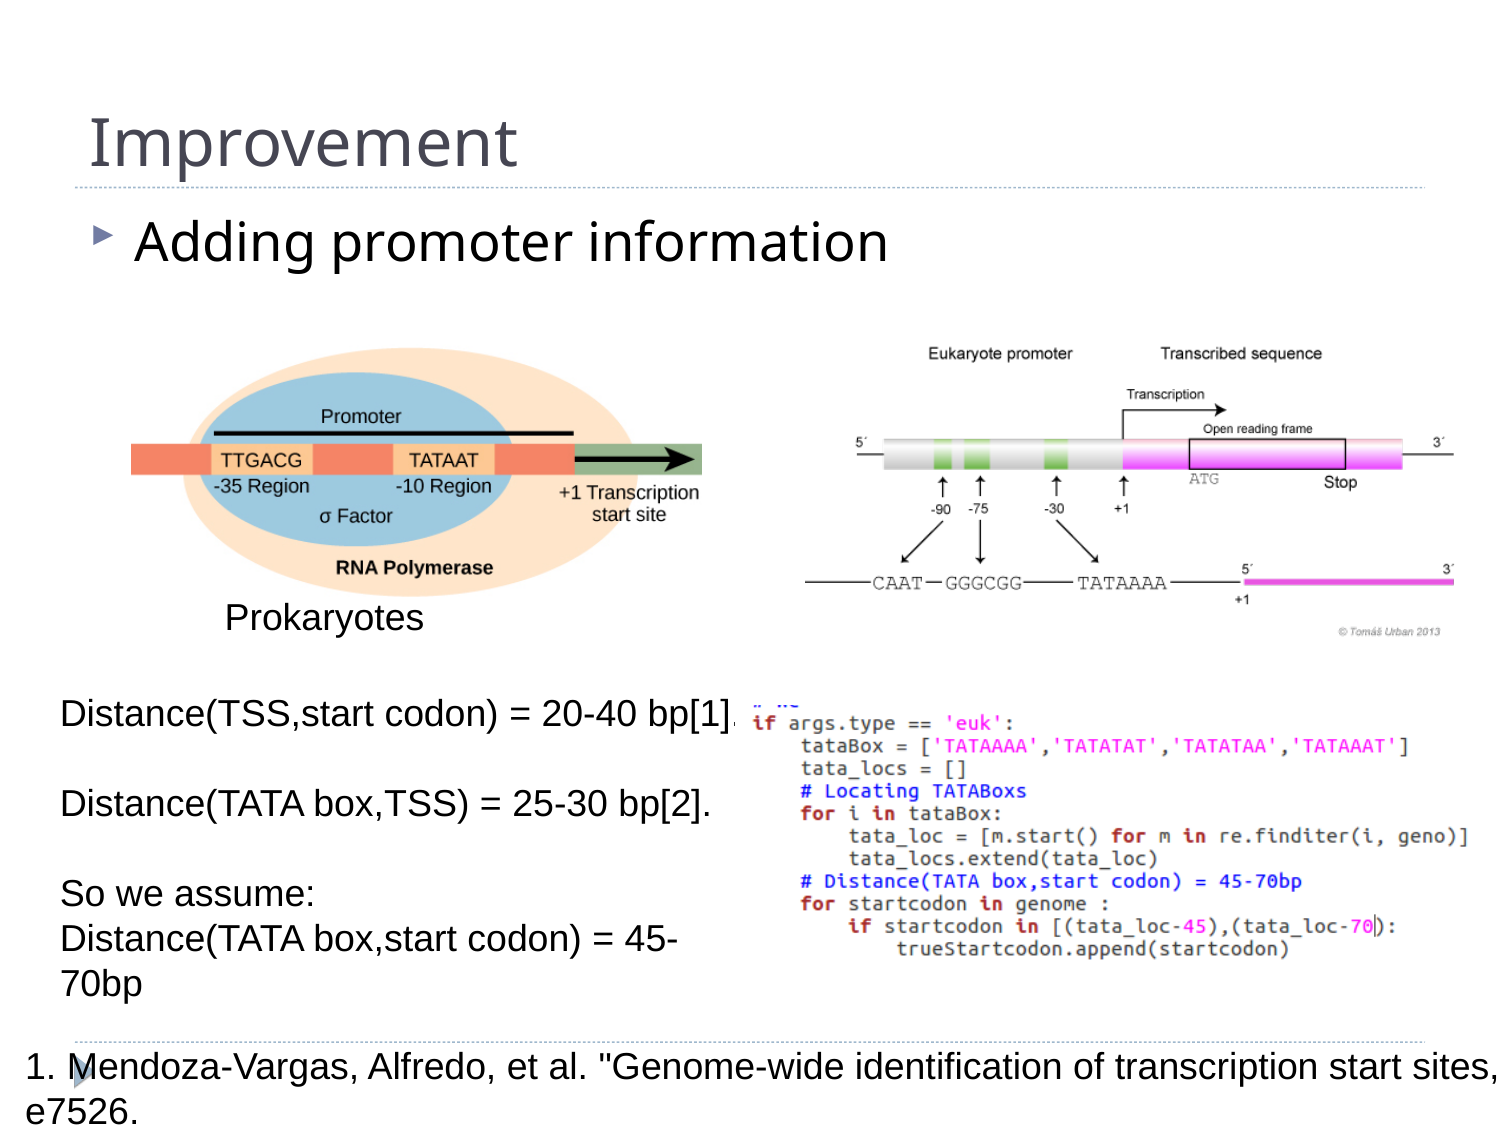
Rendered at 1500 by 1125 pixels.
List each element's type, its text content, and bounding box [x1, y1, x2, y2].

text_box Improvement [75, 24, 1425, 188]
text_box Adding promoter information [75, 960, 1425, 1010]
picture [735, 705, 1475, 960]
text_box Distance(TSS,start codon) = 20-40 bp[1]. Distance(TATA box,TSS) = 25-30 bp[2]. So we assume: Distance(TATA box,start codon) = 45-70bp [44, 681, 765, 990]
text_box 1. Mendoza-Vargas, Alfredo, et al. "Genome-wide identification of transcription start sites, promoters and transcription factor binding sites in E. coli." PLoS One 4.10 (2009): e7526. 2. Zvelebil, Marketa J., and Jeremy O. Baum. Understanding bioinformatics. Garland Science, 2007. [10, 1035, 1500, 1125]
text_box Adding promoter information [75, 200, 1425, 705]
picture [131, 344, 702, 600]
text_box Prokaryotes [209, 585, 440, 642]
picture [805, 344, 1455, 640]
